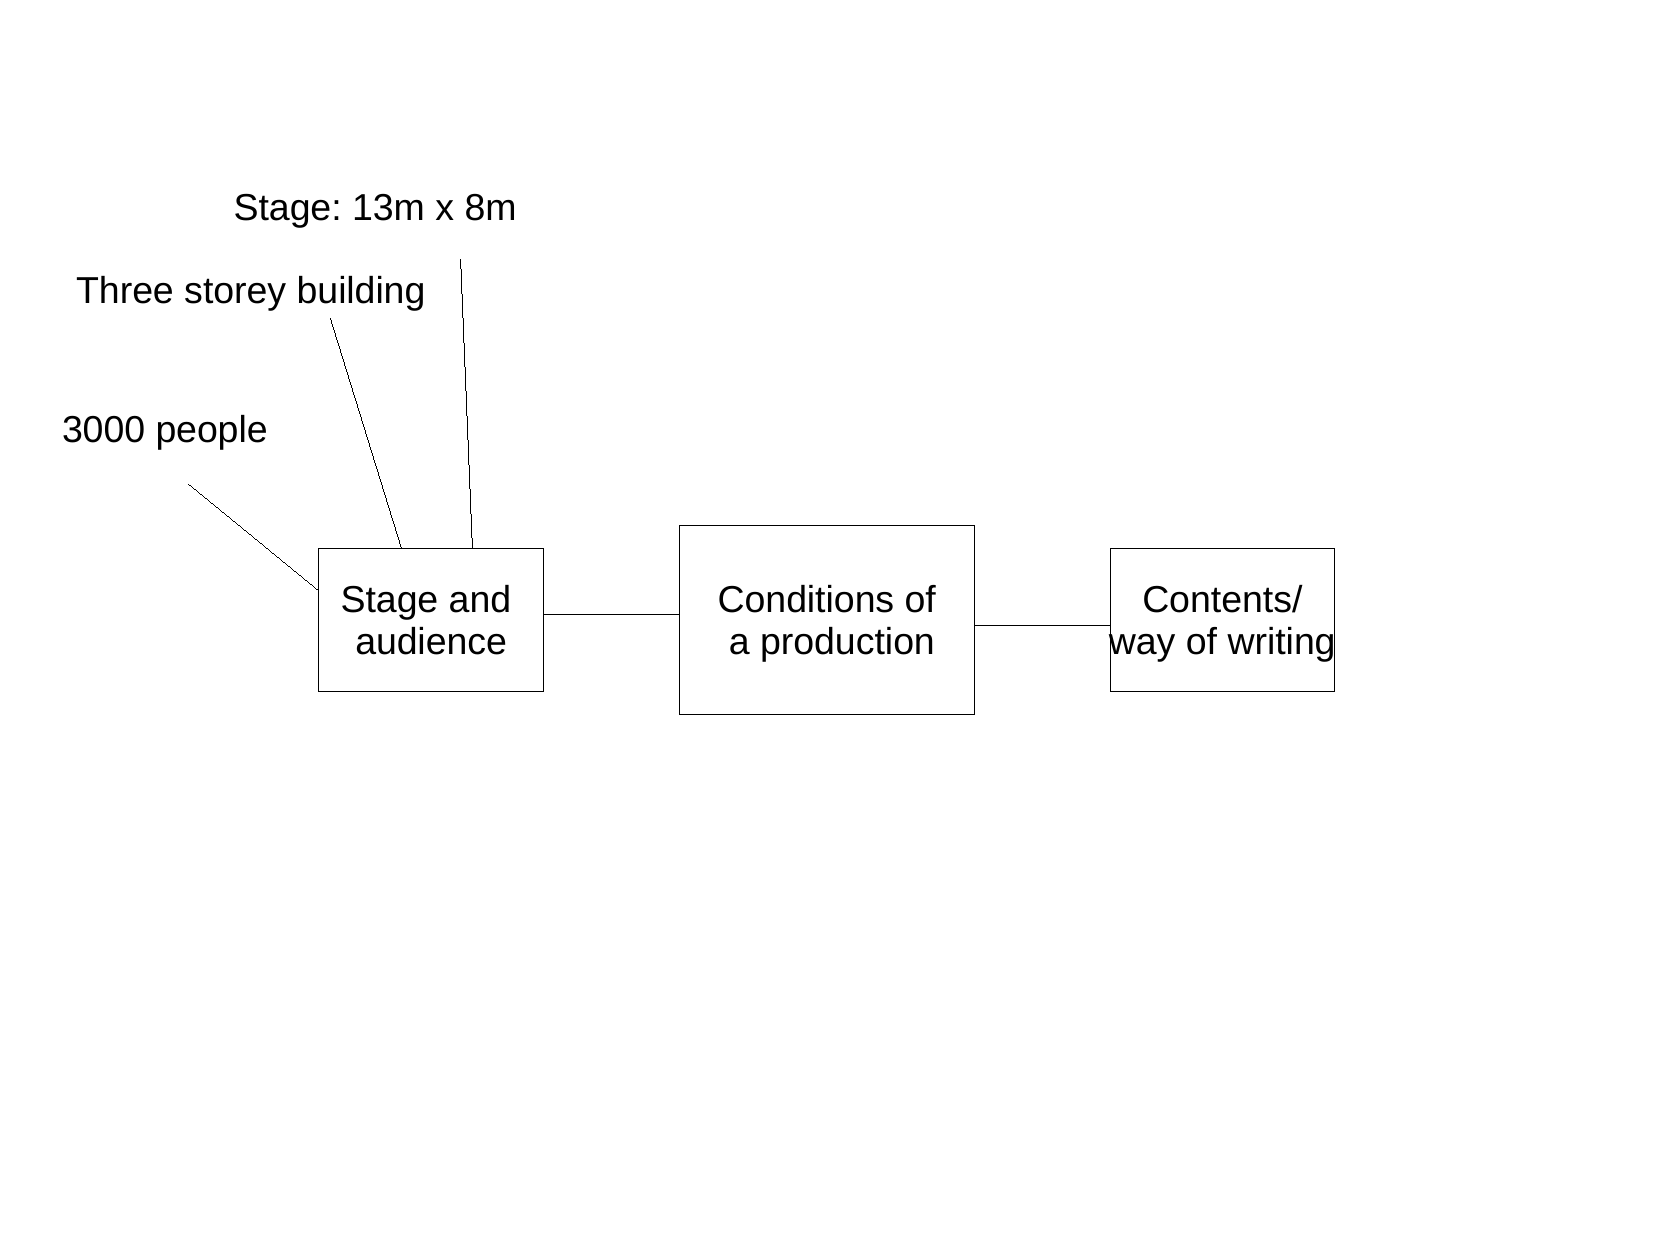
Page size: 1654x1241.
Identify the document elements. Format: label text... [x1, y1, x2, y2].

text_box Stage and audience [318, 548, 544, 692]
text_box Three storey building [61, 262, 440, 319]
text_box 3000 people [47, 401, 283, 459]
text_box Conditions of a production [679, 525, 975, 715]
text_box Contents/ way of writing [1110, 548, 1335, 692]
text_box Stage: 13m x 8m [218, 179, 532, 237]
